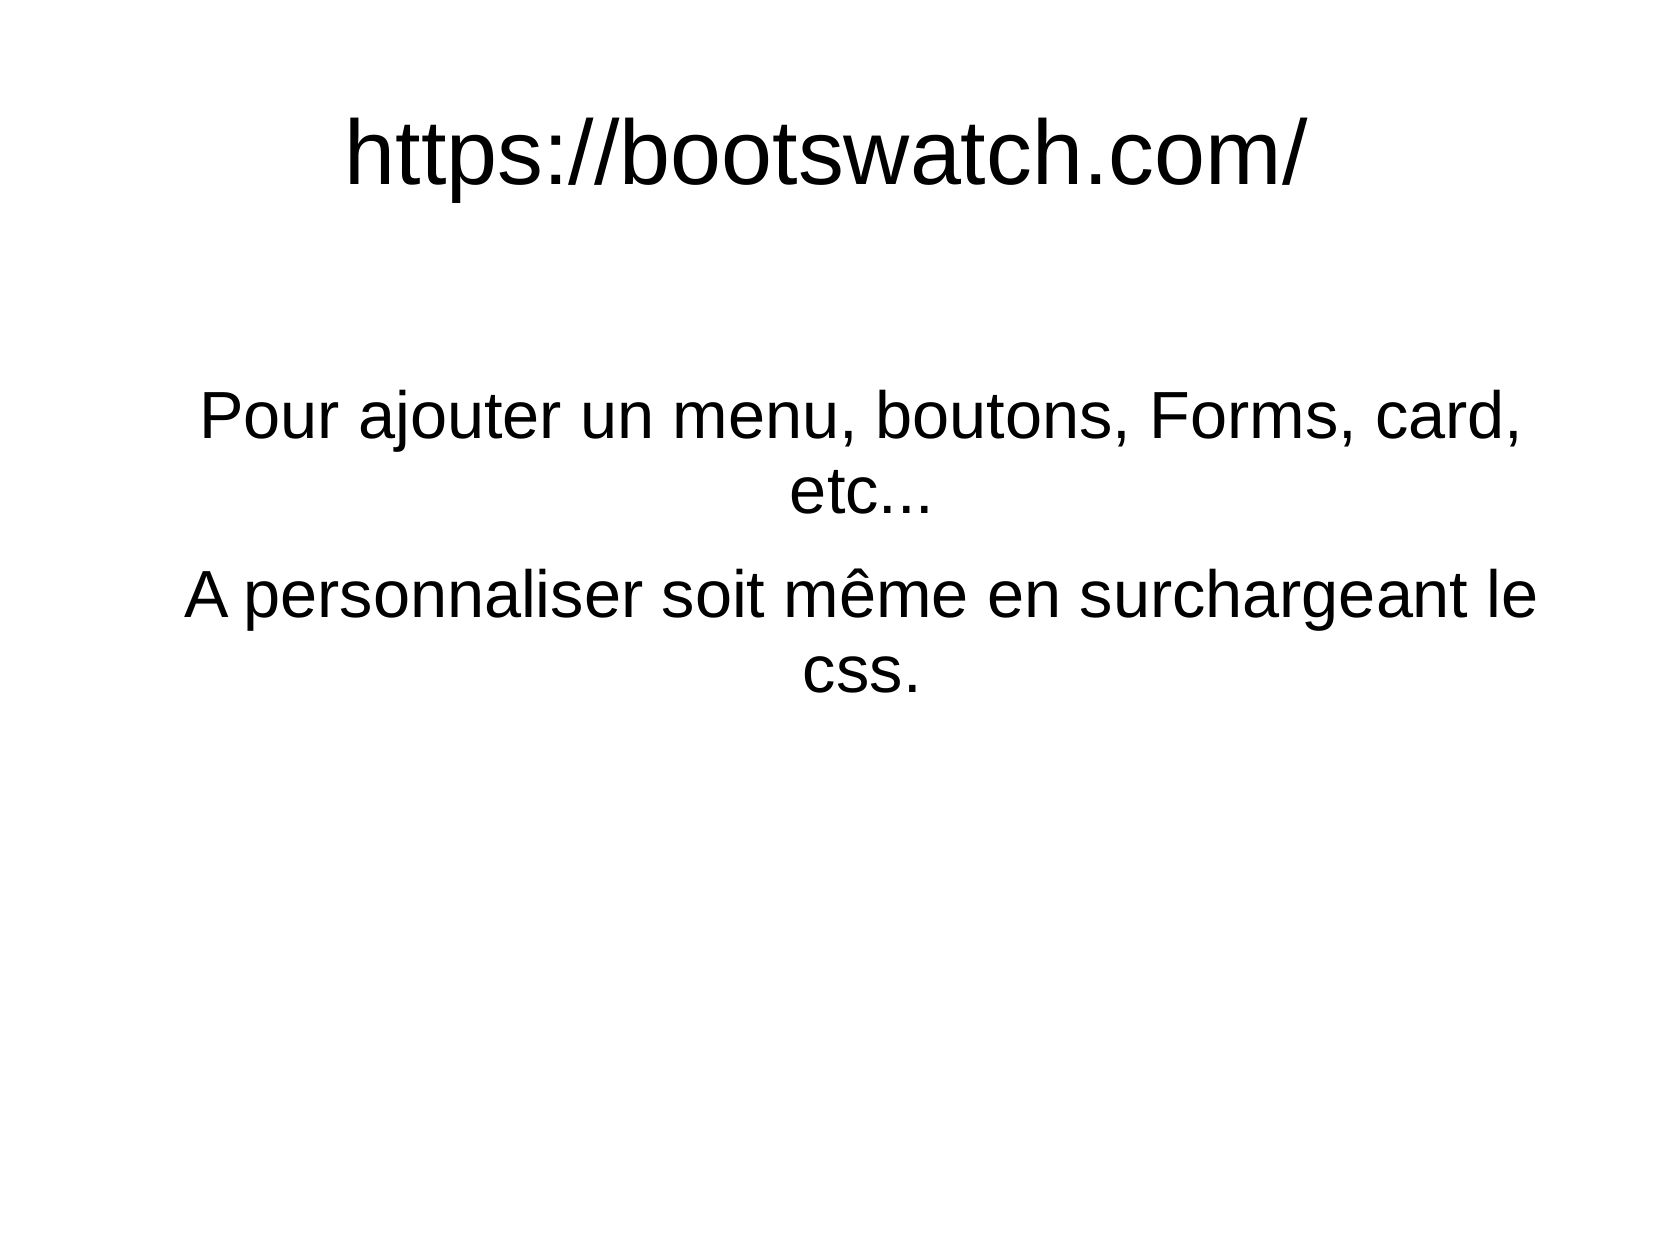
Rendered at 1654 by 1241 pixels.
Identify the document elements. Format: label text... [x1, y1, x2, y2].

list Pour ajouter un menu, boutons, Forms, card, etc... A personnaliser soit même en surchargeant le css. [82, 377, 1571, 1109]
title https://bootswatch.com/ [82, 49, 1571, 257]
